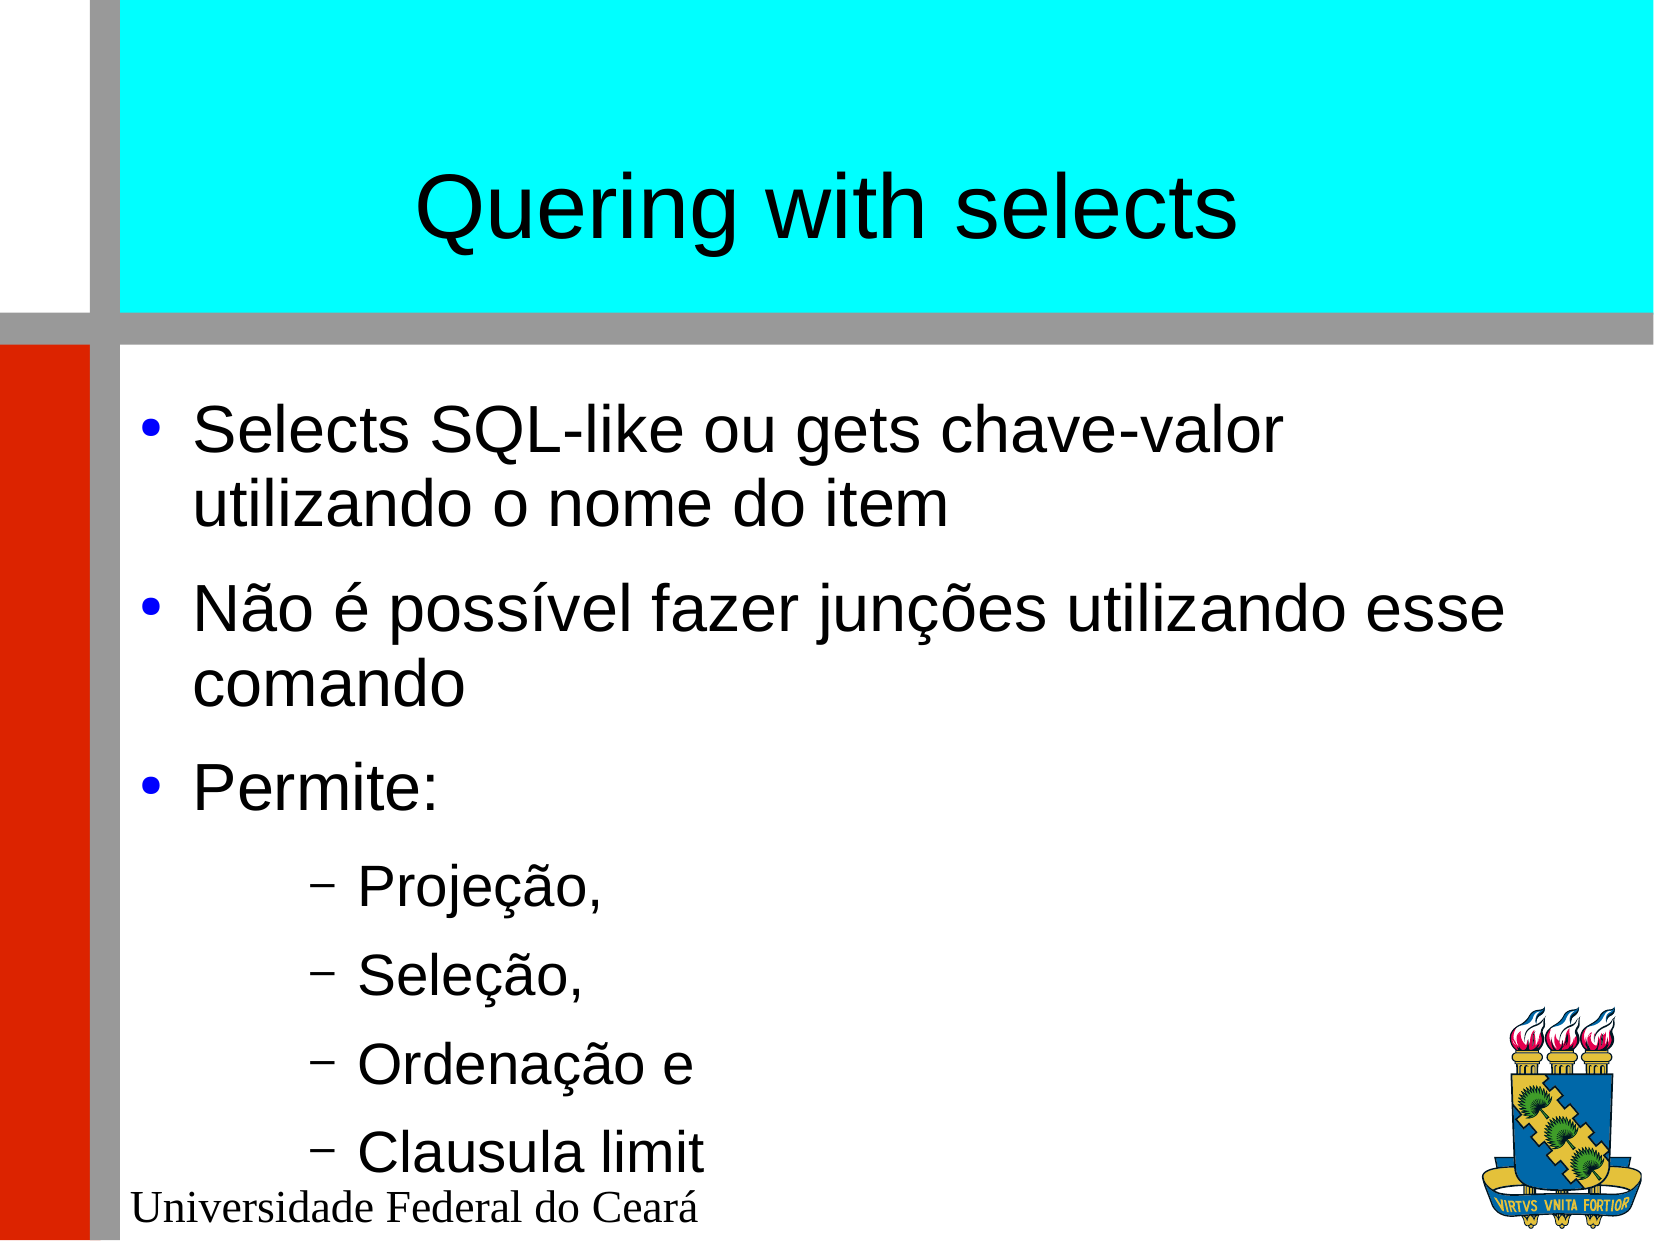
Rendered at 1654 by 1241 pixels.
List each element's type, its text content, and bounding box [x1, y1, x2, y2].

list Selects SQL-like ou gets chave-valor utilizando o nome do item Não é possível fazer junções utilizando esse comando Permite: Projeção, Seleção, Ordenação e Clausula limit [121, 391, 1534, 1186]
title Quering with selects [121, 102, 1534, 310]
